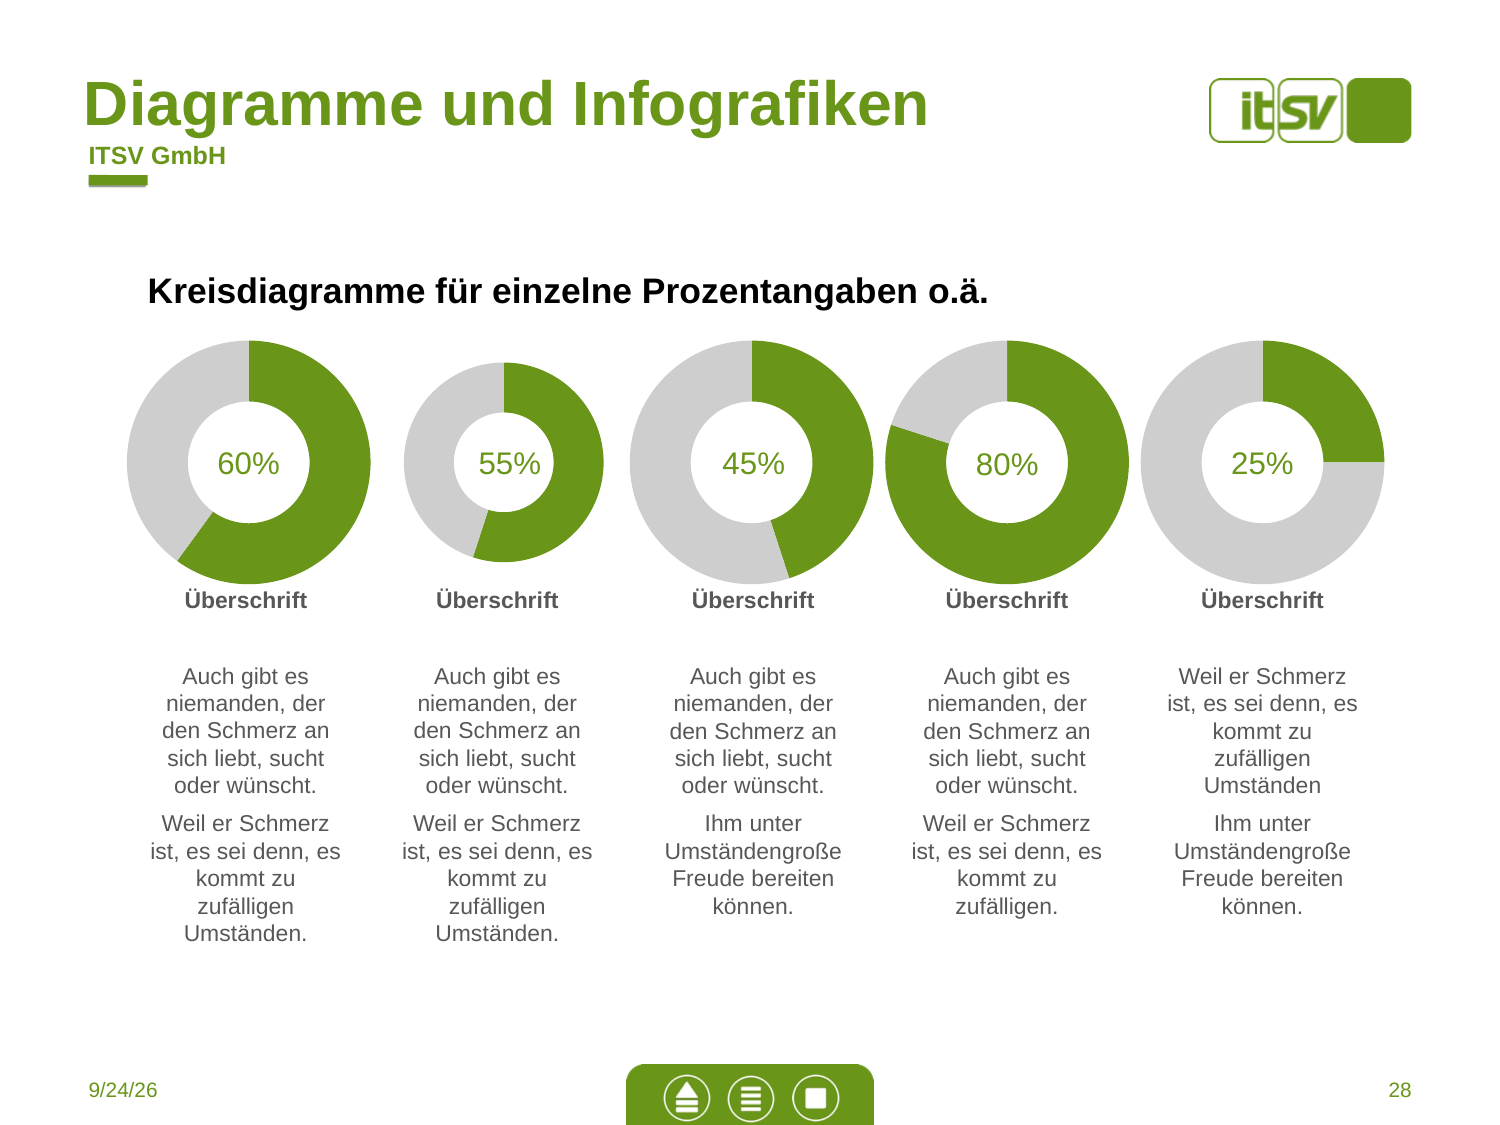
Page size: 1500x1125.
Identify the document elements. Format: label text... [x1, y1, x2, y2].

subtitle Kreisdiagramme für einzelne Prozentangaben o.ä. [147, 268, 1353, 312]
text_box Überschrift Auch gibt es niemanden, der den Schmerz an sich liebt, sucht oder wünscht. Ihm unter Umständengroße Freude bereiten können. [658, 585, 849, 919]
picture [1209, 78, 1412, 143]
slide_number <number> [1074, 1076, 1412, 1115]
slide_number 2/24/20 [88, 1076, 425, 1115]
text_box 60% [198, 412, 299, 513]
text_box 80% [956, 412, 1058, 514]
text_box Überschrift Auch gibt es niemanden, der den Schmerz an sich liebt, sucht oder wünscht. Weil er Schmerz ist, es sei denn, es kommt zu zufälligen. [910, 585, 1104, 919]
text_box Überschrift Auch gibt es niemanden, der den Schmerz an sich liebt, sucht oder wünscht. Weil er Schmerz ist, es sei denn, es kommt zu zufälligen Umständen. [147, 585, 345, 947]
text_box 45% [703, 411, 805, 513]
text_box 25% [1212, 411, 1313, 513]
text_box Überschrift Weil er Schmerz ist, es sei denn, es kommt zu zufälligen Umständen Ihm unter Umständengroße Freude bereiten können. [1165, 585, 1360, 919]
text_box Überschrift Auch gibt es niemanden, der den Schmerz an sich liebt, sucht oder wünscht. Weil er Schmerz ist, es sei denn, es kommt zu zufälligen Umständen. [401, 585, 594, 947]
text_box 55% [459, 411, 561, 513]
title Diagramme und Infografiken [83, 62, 1187, 139]
chart [90, 335, 1422, 590]
picture [626, 1064, 874, 1125]
